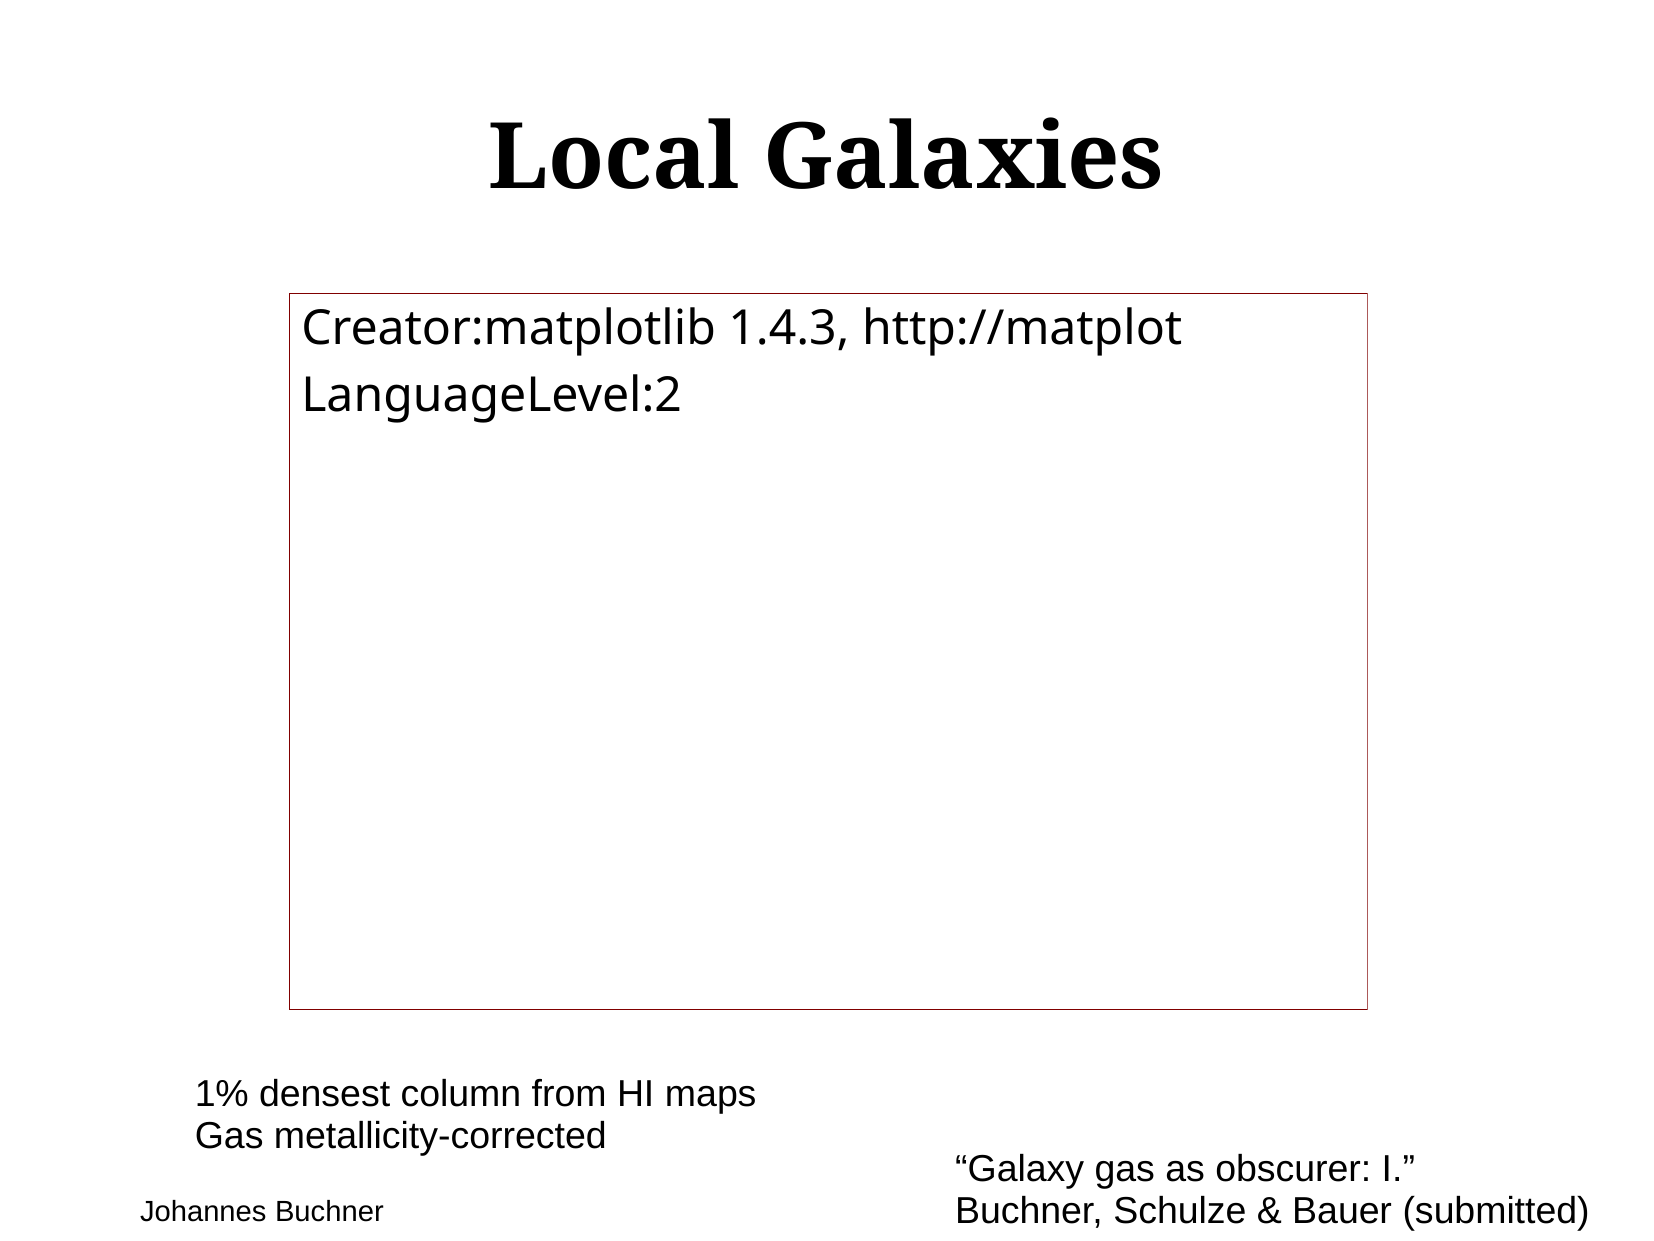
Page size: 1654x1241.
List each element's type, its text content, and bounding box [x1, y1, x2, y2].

picture [285, 290, 1368, 1010]
text_box “Galaxy gas as obscurer: I.” Buchner, Schulze & Bauer (submitted) [940, 1140, 1646, 1239]
text_box 1% densest column from HI maps Gas metallicity-corrected [180, 1065, 1171, 1171]
title Local Galaxies [82, 49, 1571, 257]
